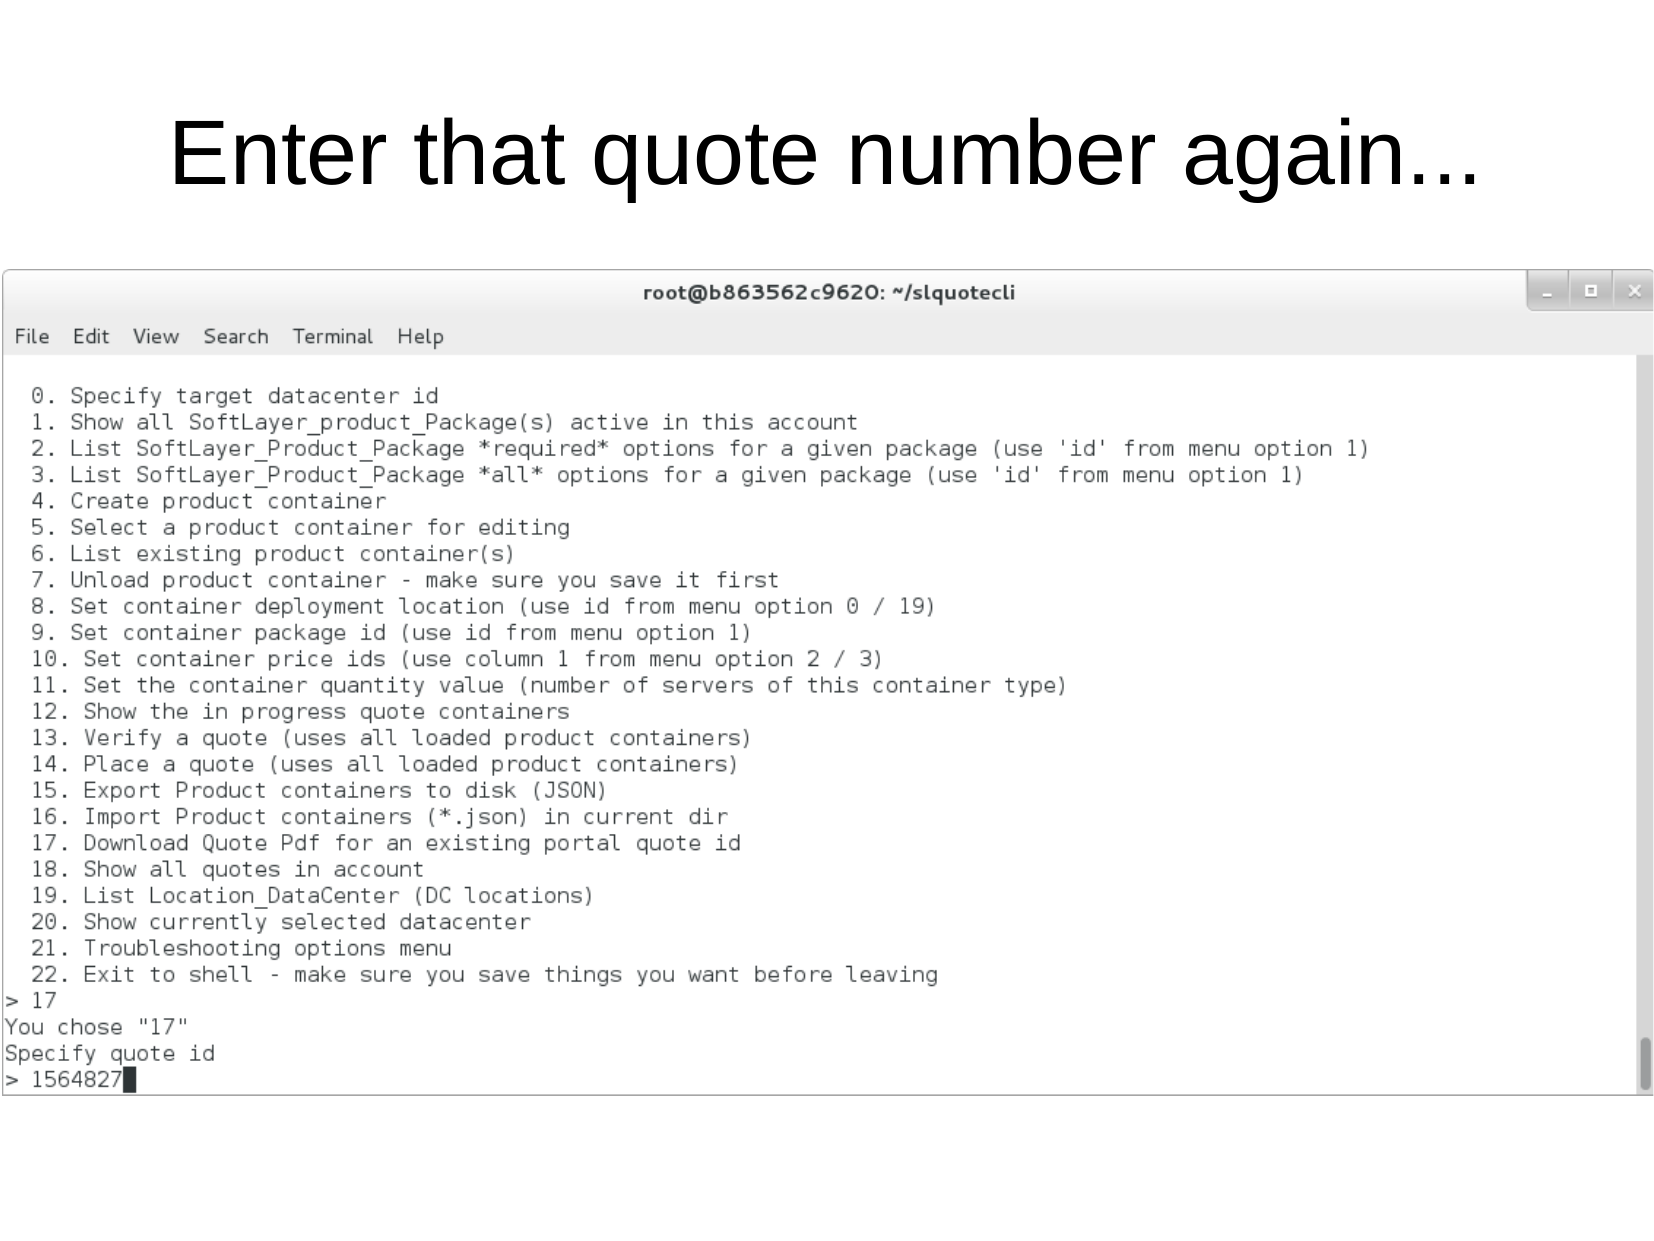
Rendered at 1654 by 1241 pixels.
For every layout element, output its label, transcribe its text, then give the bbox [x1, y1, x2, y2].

picture [2, 269, 1654, 1096]
title Enter that quote number again... [82, 49, 1571, 257]
